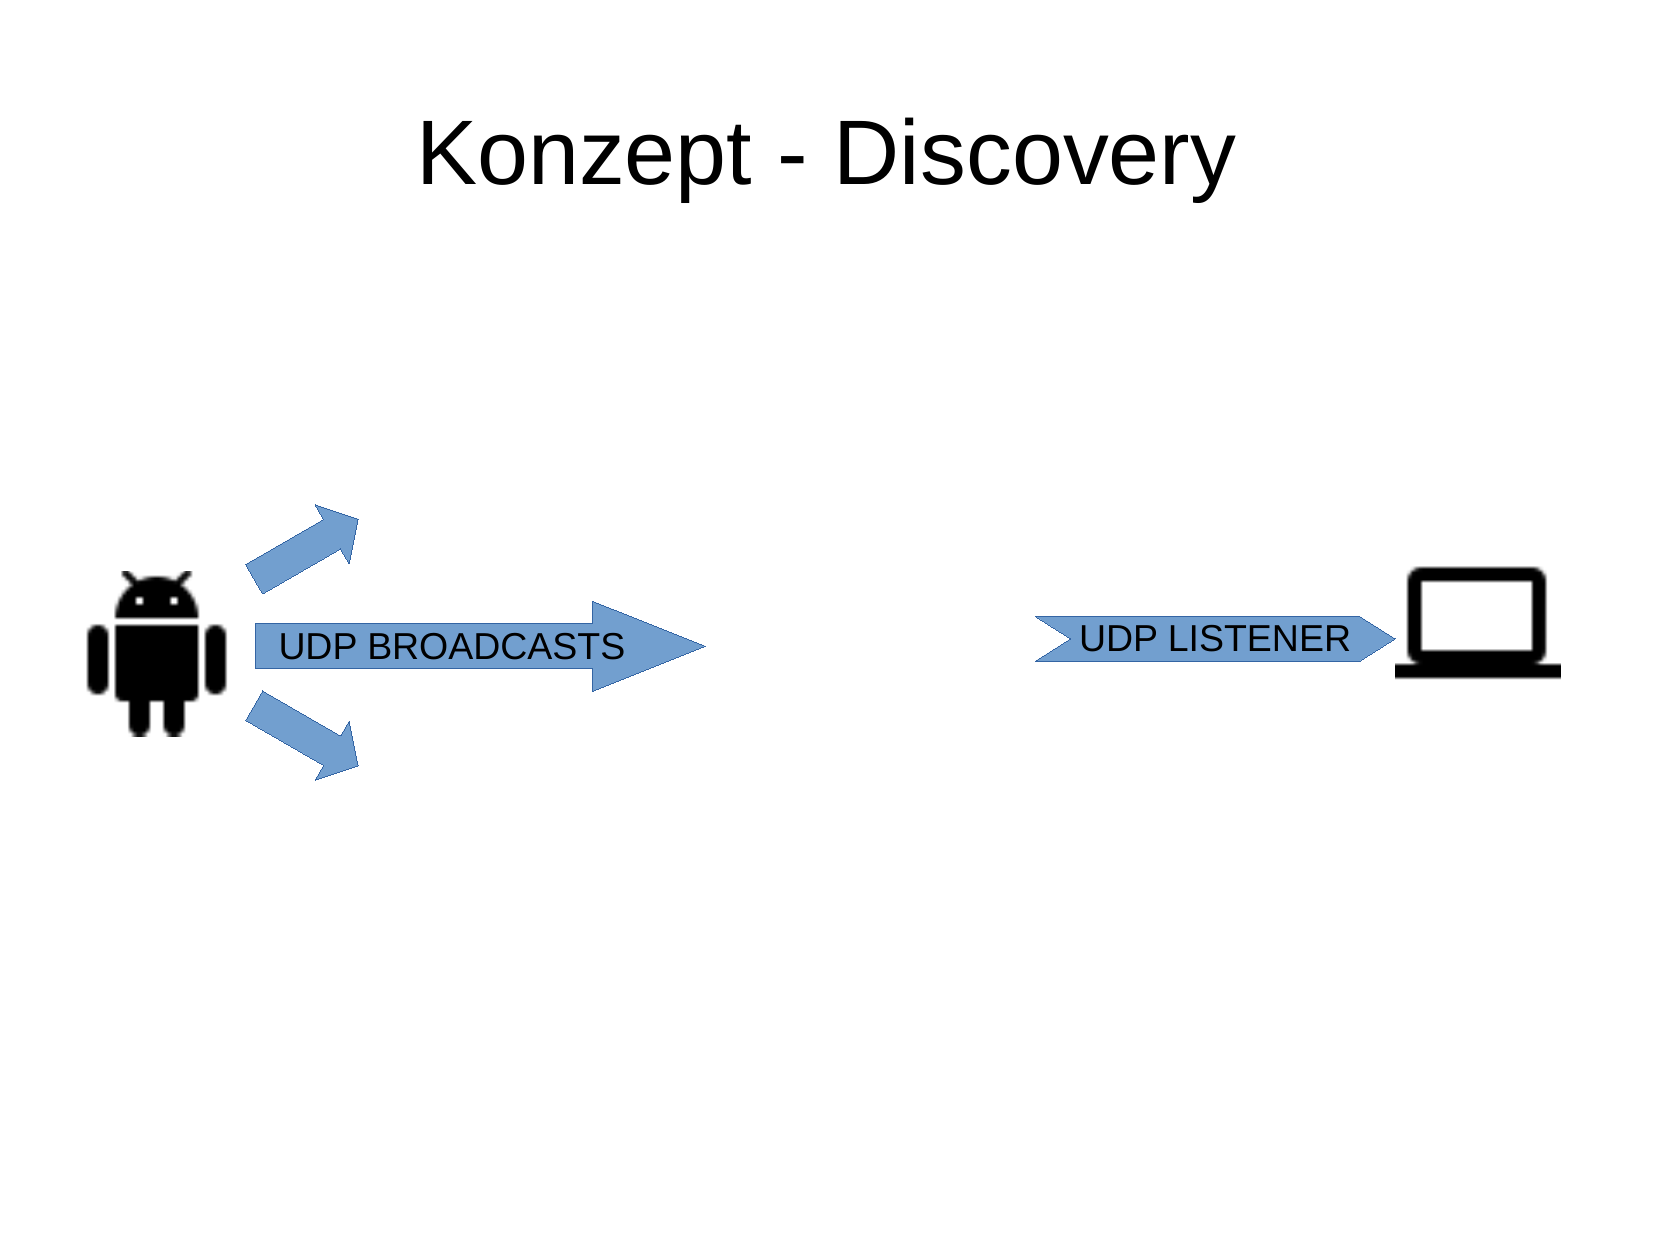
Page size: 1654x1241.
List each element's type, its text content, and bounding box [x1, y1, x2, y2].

text_box [245, 504, 359, 594]
text_box UDP LISTENER [1035, 616, 1396, 662]
picture [75, 571, 241, 737]
text_box [245, 690, 359, 781]
text_box UDP BROADCASTS [255, 601, 706, 692]
picture [1395, 541, 1561, 707]
title Konzept - Discovery [82, 49, 1571, 257]
